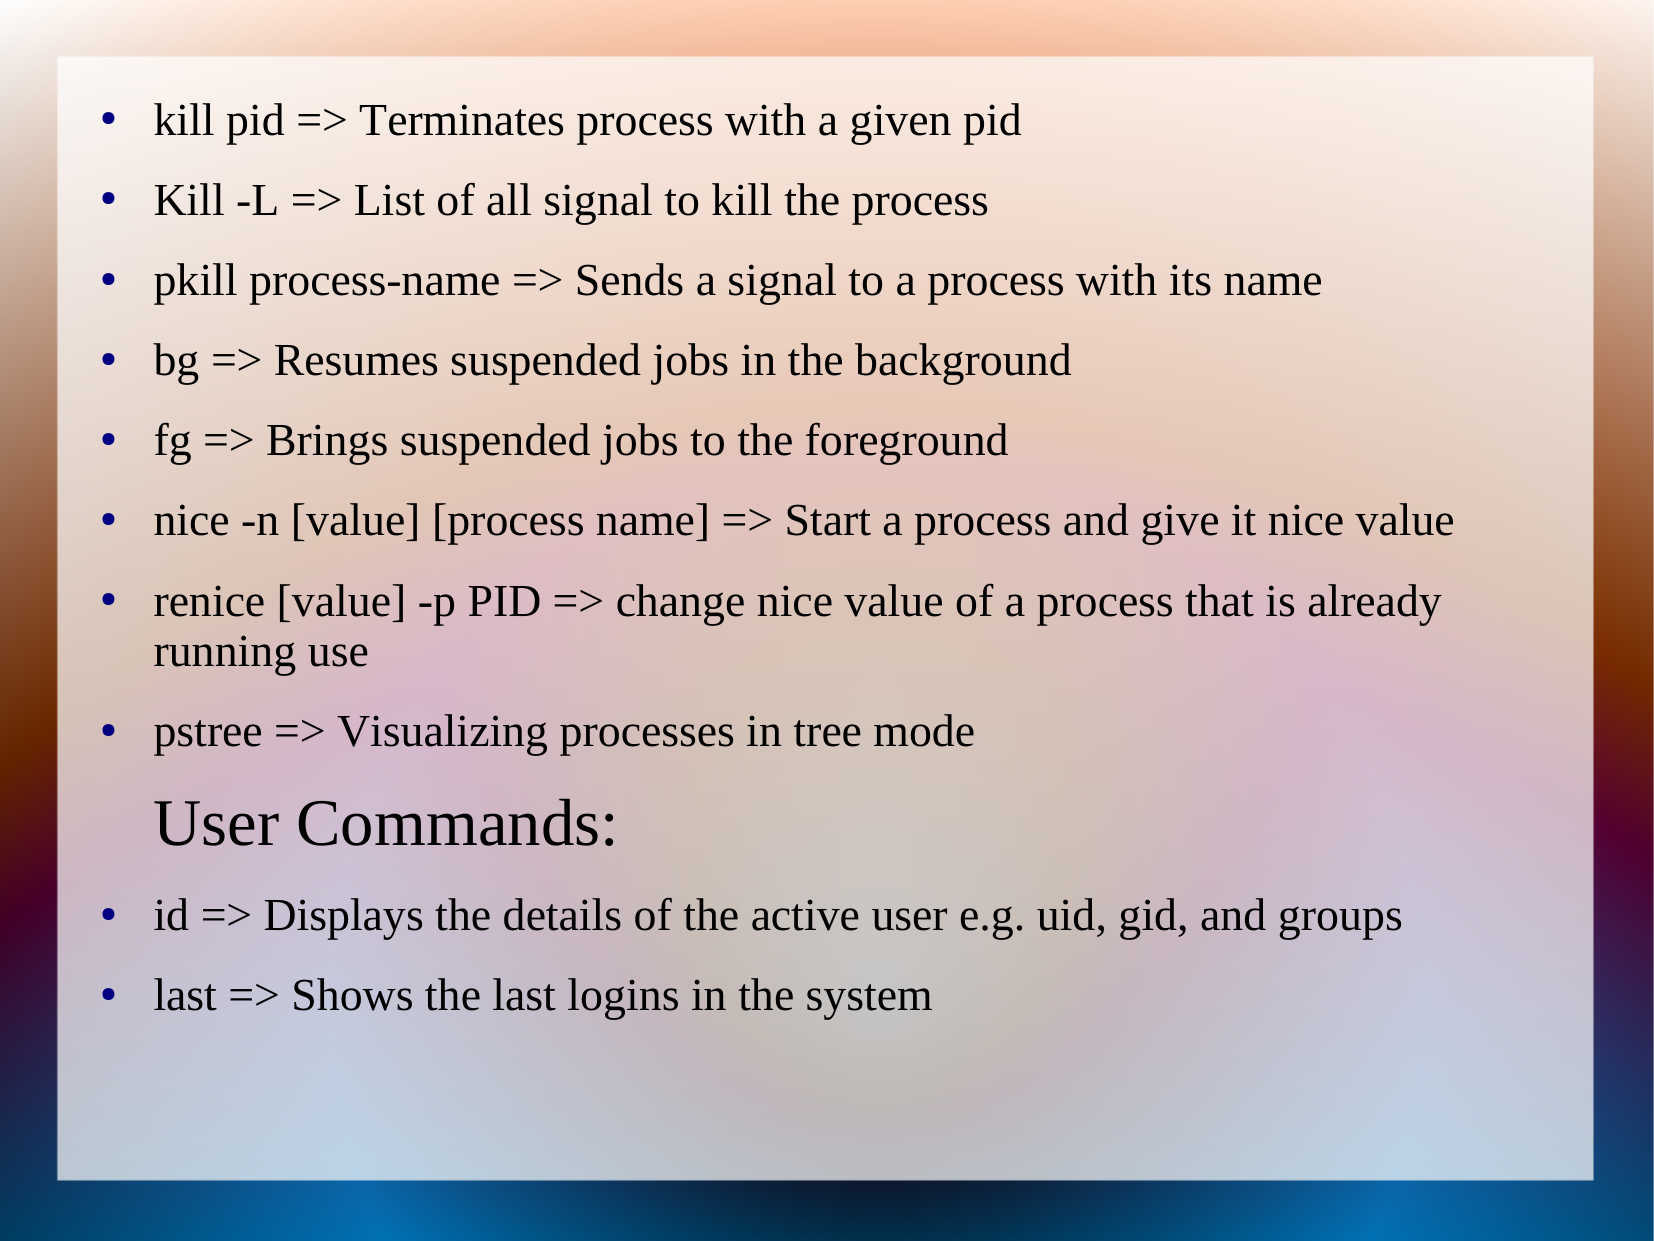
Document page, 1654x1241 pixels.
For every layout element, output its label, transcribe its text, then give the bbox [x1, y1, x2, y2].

picture [0, 0, 1654, 1241]
list kill pid => Terminates process with a given pid Kill -L => List of all signal to kill the process pkill process-name => Sends a signal to a process with its name bg => Resumes suspended jobs in the background fg => Brings suspended jobs to the foreground nice -n [value] [process name] => Start a process and give it nice value renice [value] -p PID => change nice value of a process that is already running use pstree => Visualizing processes in tree mode User Commands: id => Displays the details of the active user e.g. uid, gid, and groups last => Shows the last logins in the system [82, 94, 1560, 1215]
